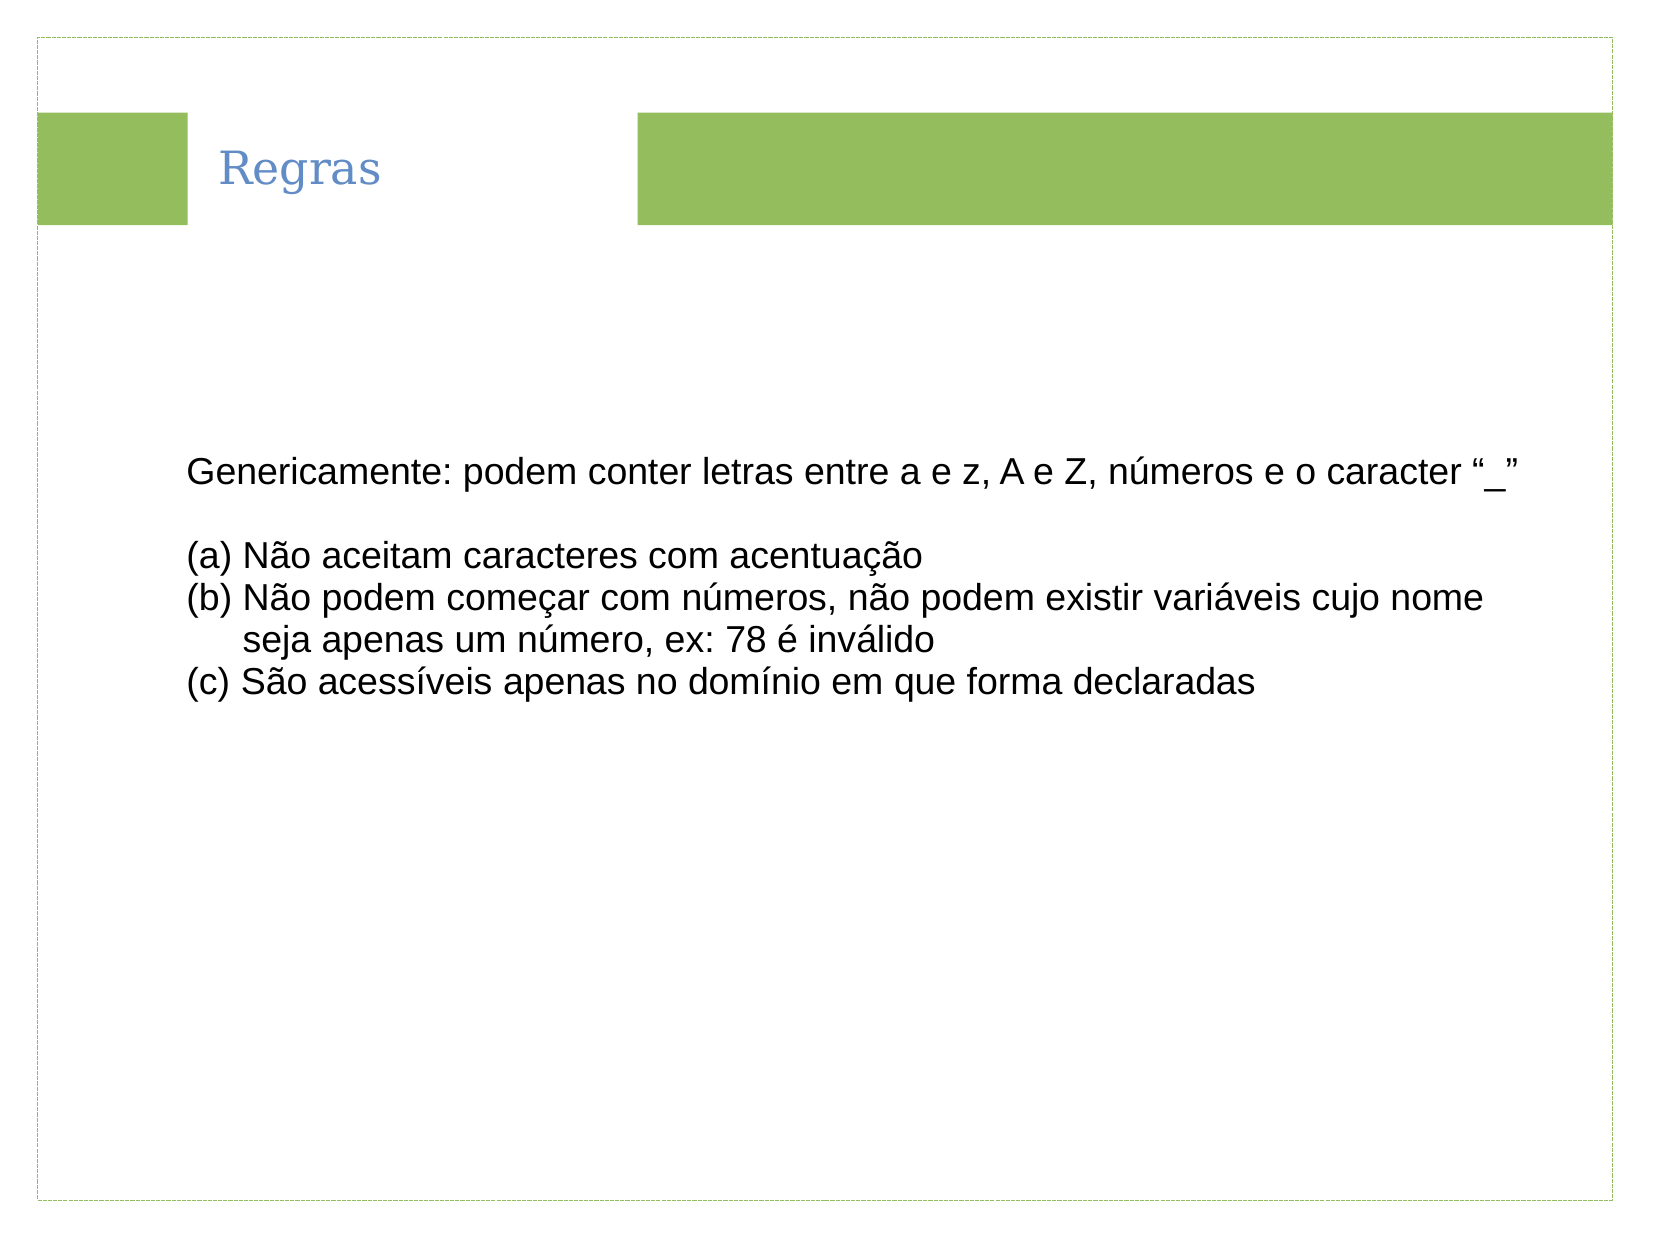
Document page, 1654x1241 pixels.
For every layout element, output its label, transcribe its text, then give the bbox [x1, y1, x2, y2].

text_box Regras [203, 134, 397, 203]
text_box [37, 112, 188, 226]
text_box [637, 112, 1613, 226]
text_box Genericamente: podem conter letras entre a e z, A e Z, números e o caracter “_” Não aceitam caracteres com acentuação Não podem começar com números, não podem existir variáveis cujo nome seja apenas um número, ex: 78 é inválido São acessíveis apenas no domínio em que forma declaradas [171, 442, 1536, 710]
